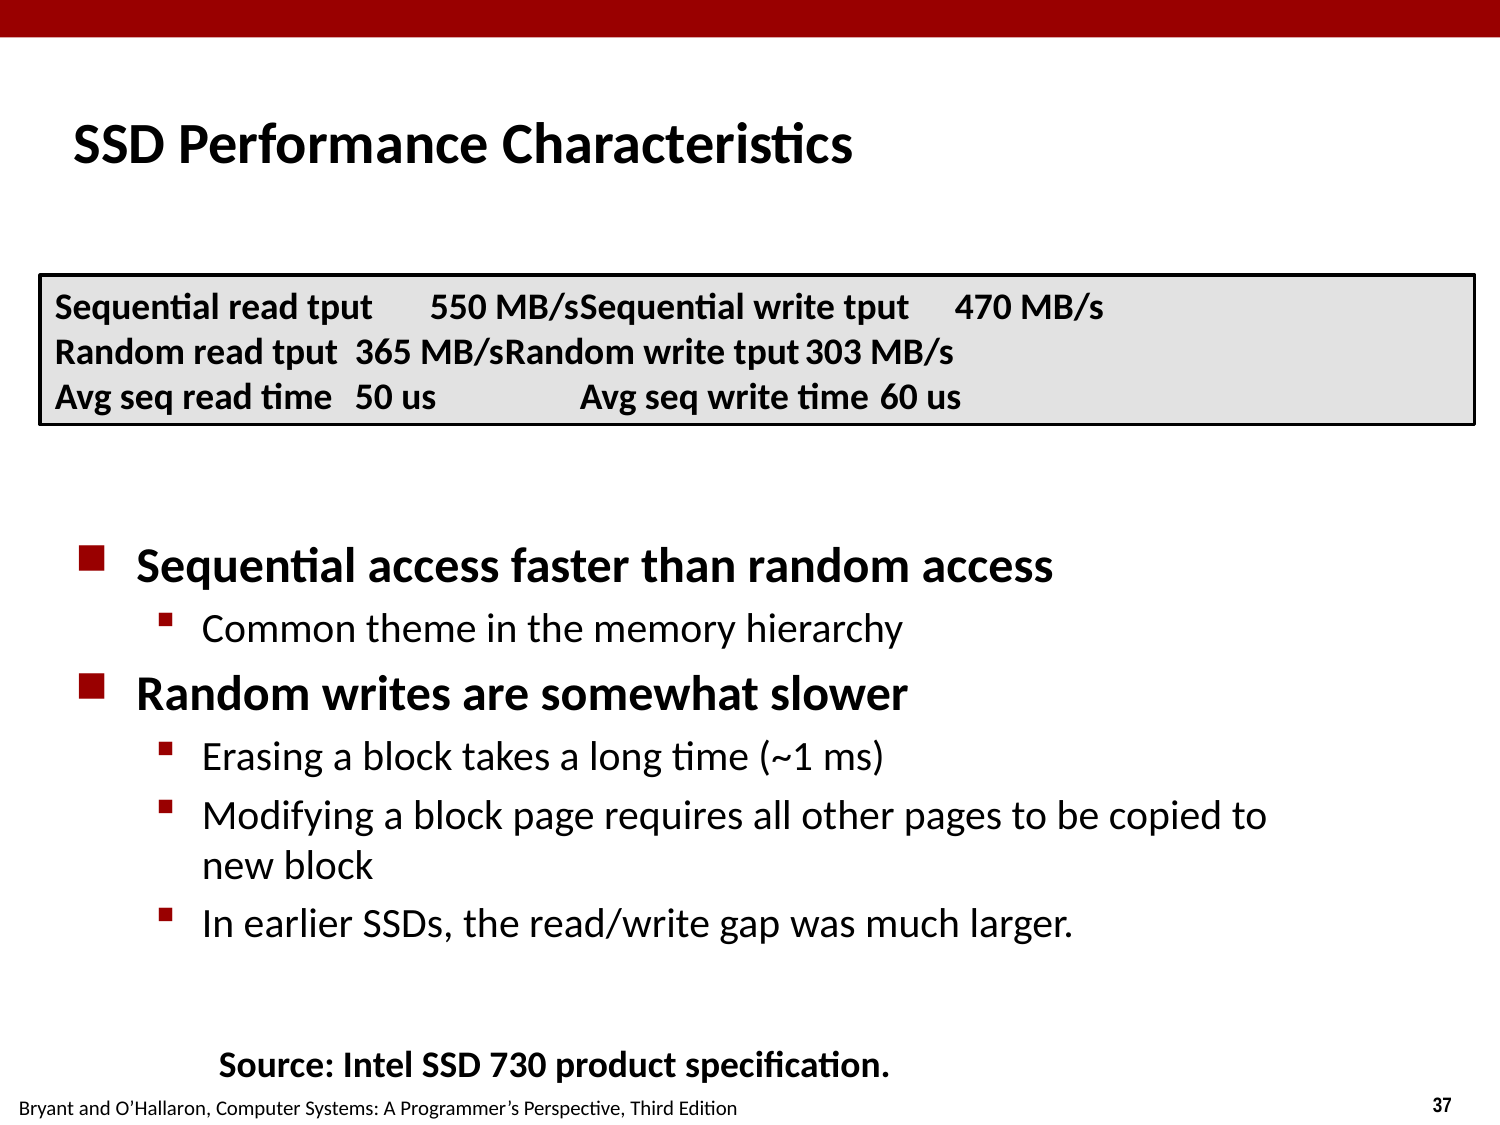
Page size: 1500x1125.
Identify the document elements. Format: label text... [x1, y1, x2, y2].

text_box Sequential read tput 550 MB/s Sequential write tput 470 MB/s Random read tput 365 MB/s Random write tput 303 MB/s Avg seq read time 50 us Avg seq write time 60 us [40, 274, 1475, 425]
text_box Source: Intel SSD 730 product specification. [204, 1032, 907, 1092]
title SSD Performance Characteristics [58, 71, 1304, 197]
list Sequential access faster than random access Common theme in the memory hierarchy Random writes are somewhat slower Erasing a block takes a long time (~1 ms) Modifying a block page requires all other pages to be copied to new block In earlier SSDs, the read/write gap was much larger. [65, 525, 1361, 950]
